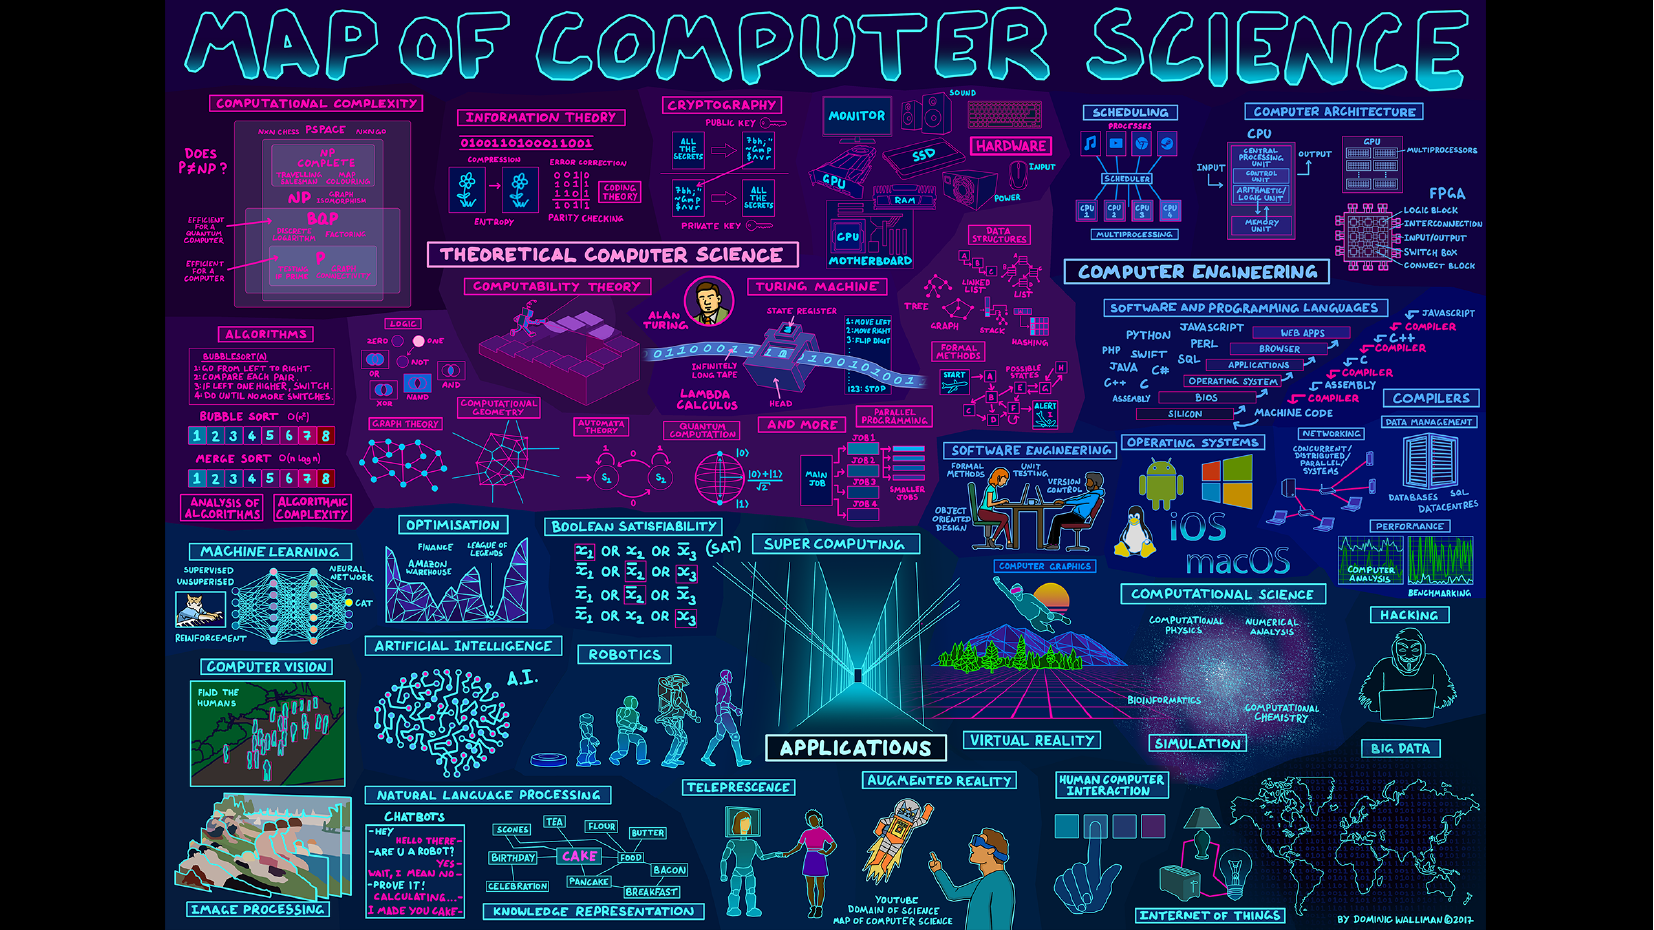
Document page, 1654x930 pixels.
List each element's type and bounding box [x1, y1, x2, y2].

picture [165, 0, 1486, 930]
